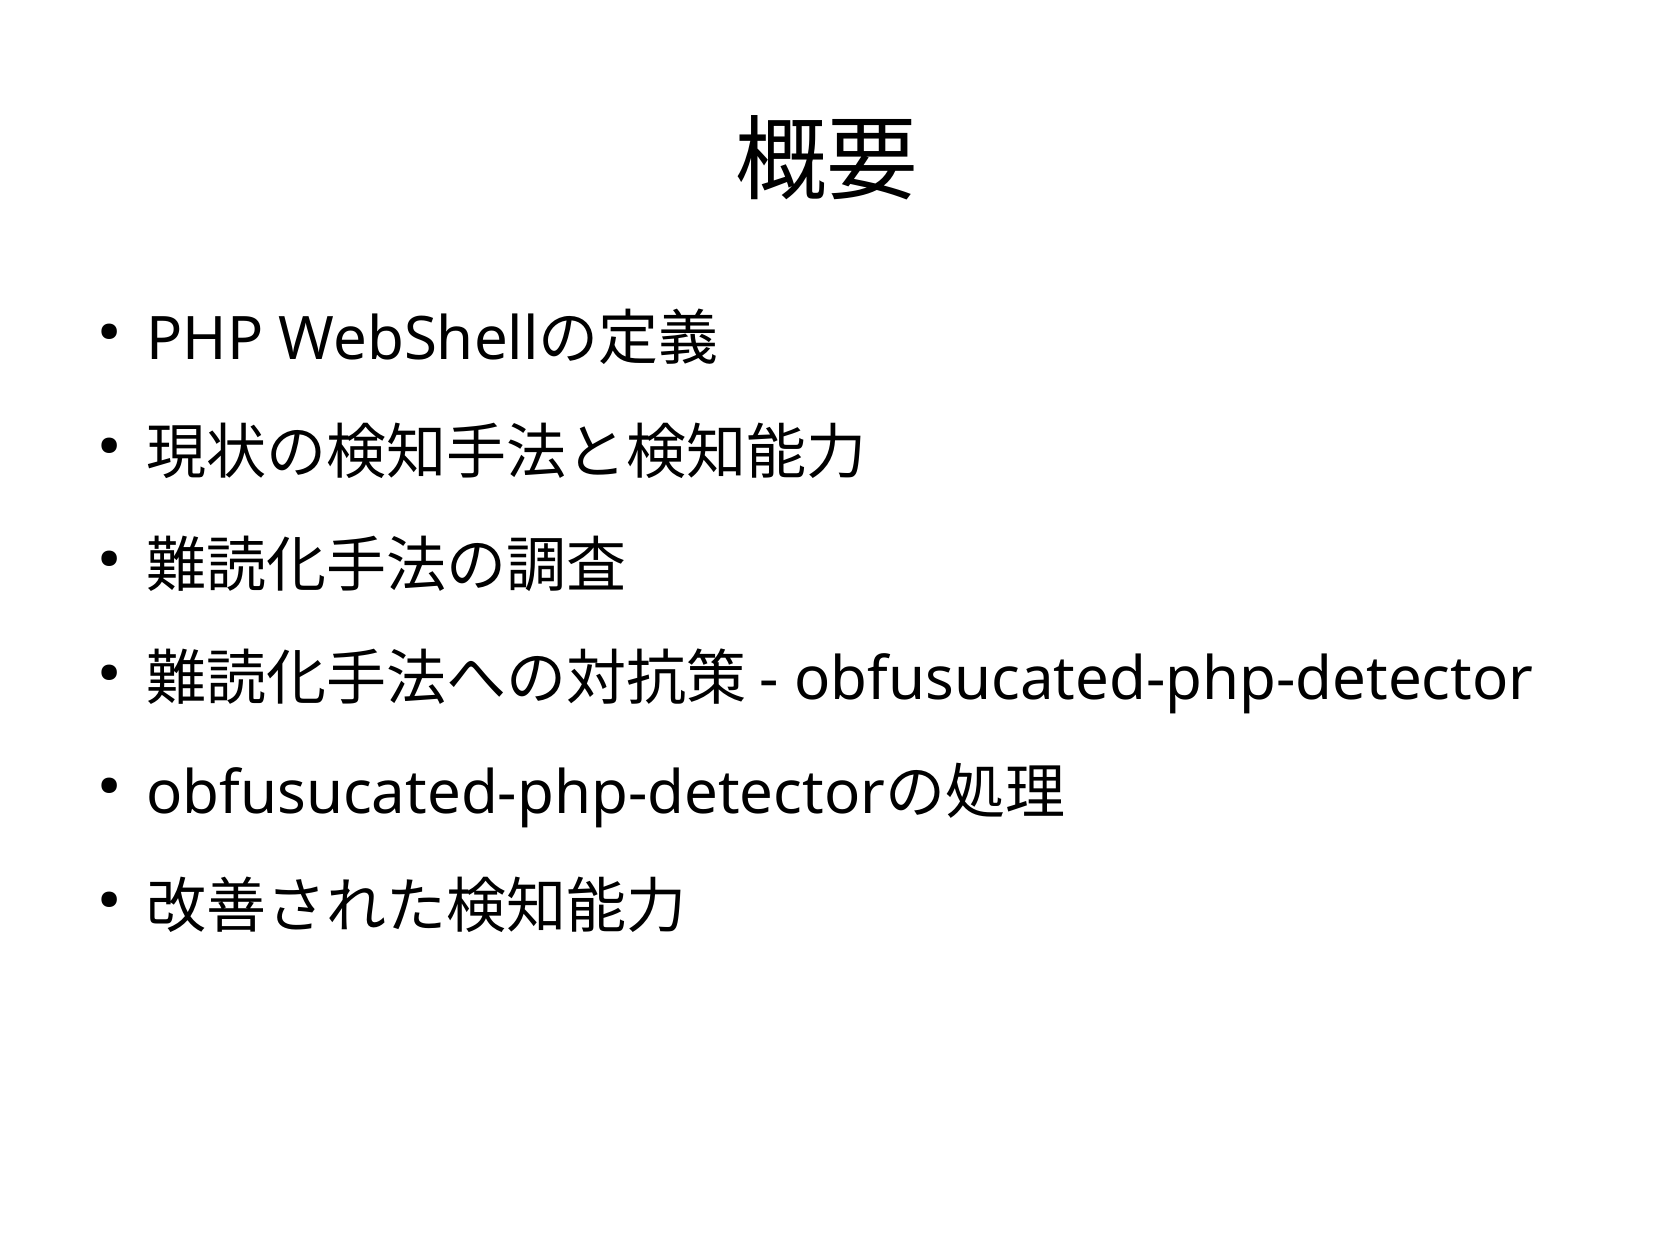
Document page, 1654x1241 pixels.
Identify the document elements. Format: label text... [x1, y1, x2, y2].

list PHP WebShellの定義 現状の検知手法と検知能力 難読化手法の調査 難読化手法への対抗策 - obfusucated-php-detector obfusucated-php-detectorの処理 改善された検知能力 [82, 290, 1571, 1010]
title 概要 [82, 49, 1571, 257]
